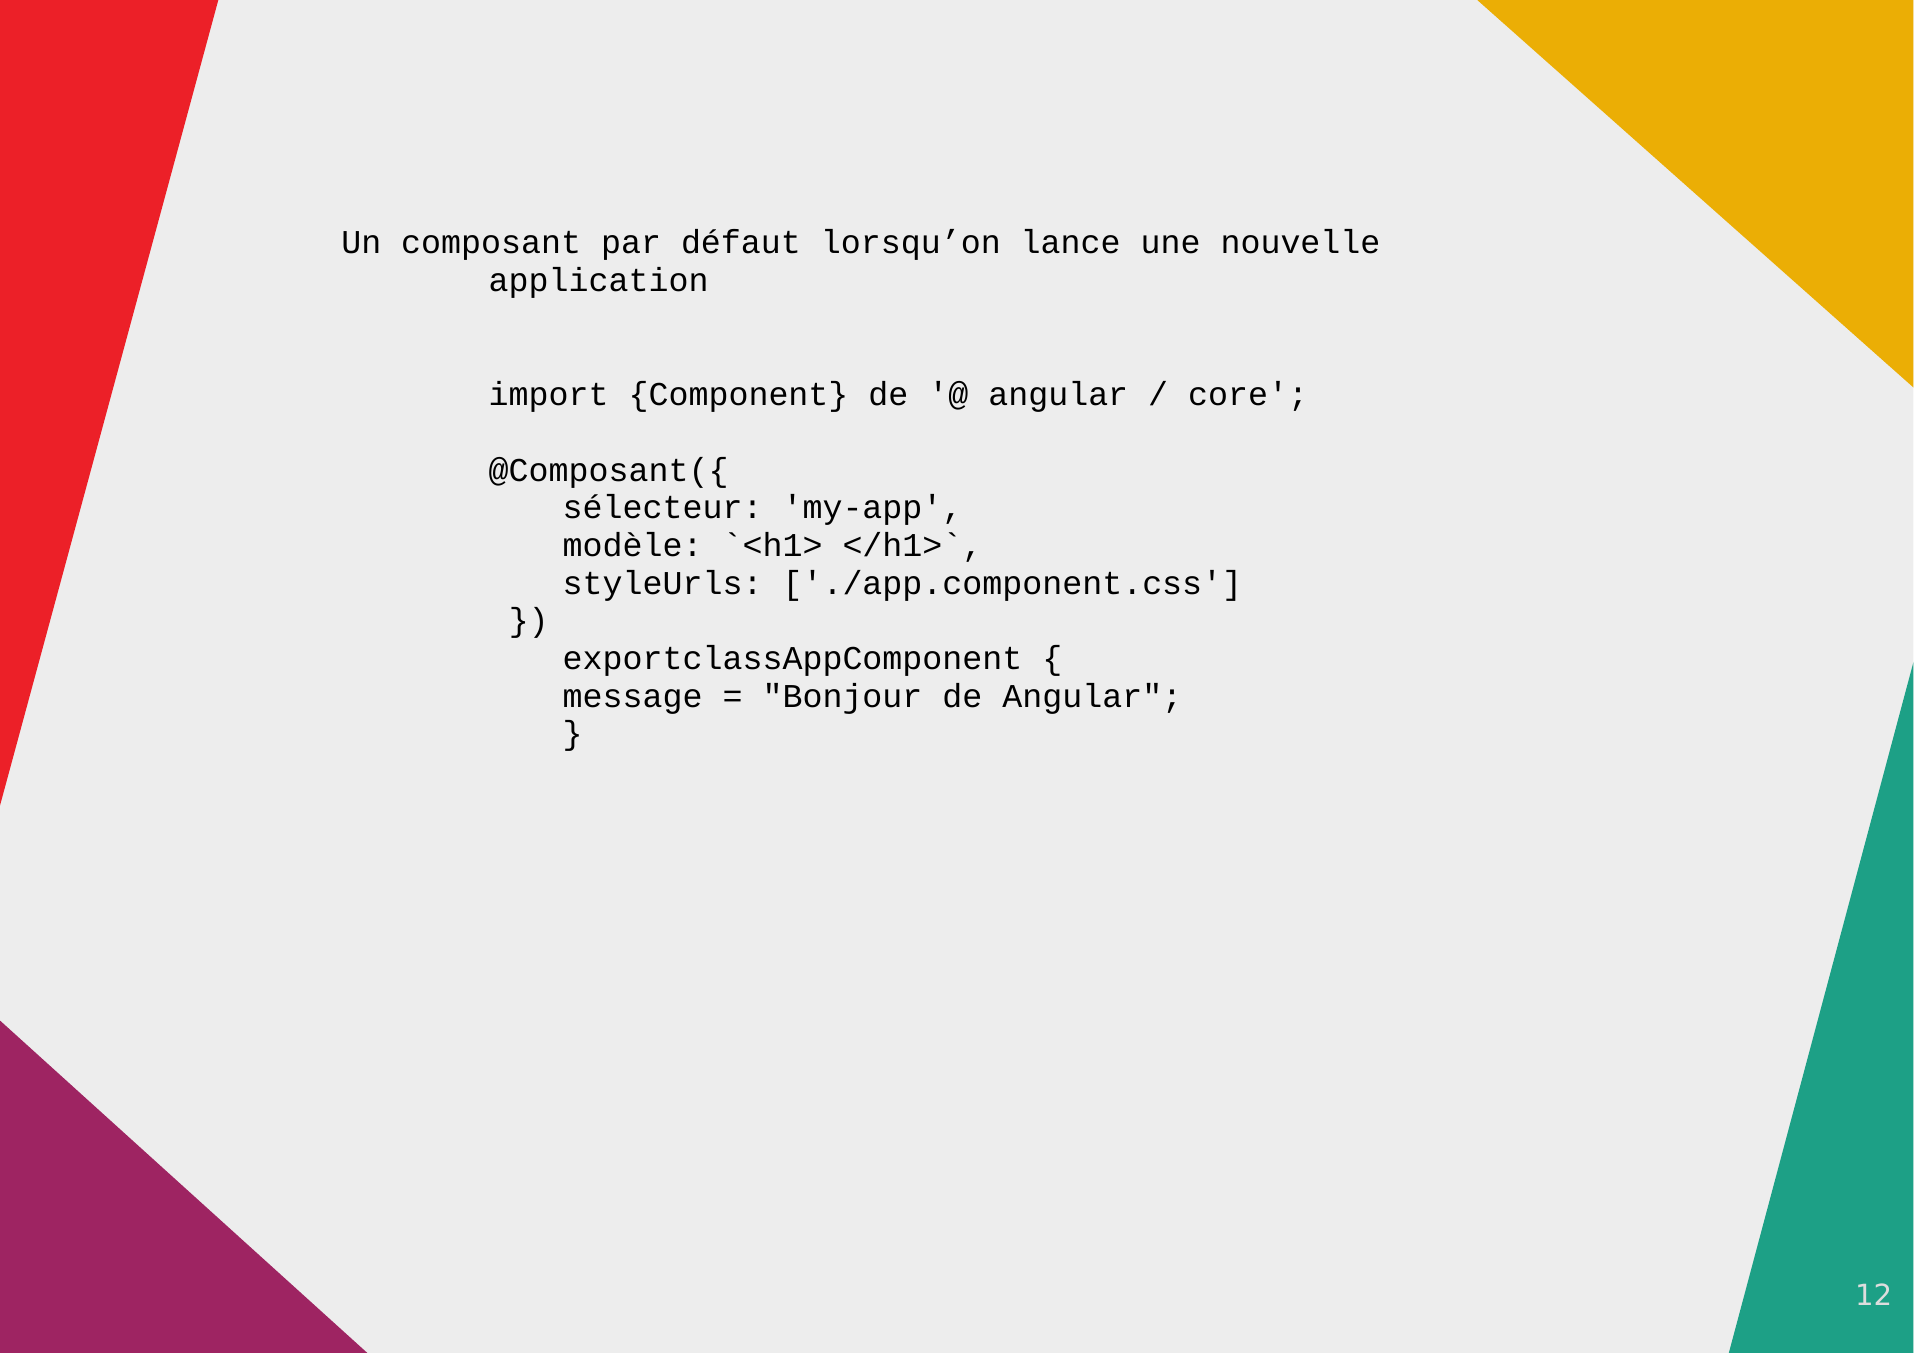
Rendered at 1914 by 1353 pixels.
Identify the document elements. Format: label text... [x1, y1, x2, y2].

text_box Un composant par défaut lorsqu’on lance une nouvelle application import {Component} de '@ angular / core'; @Composant({ sélecteur: 'my-app', modèle: `<h1> </h1>`, styleUrls: ['./app.component.css'] }) exportclassAppComponent { message = "Bonjour de Angular"; } [252, 192, 1606, 1353]
